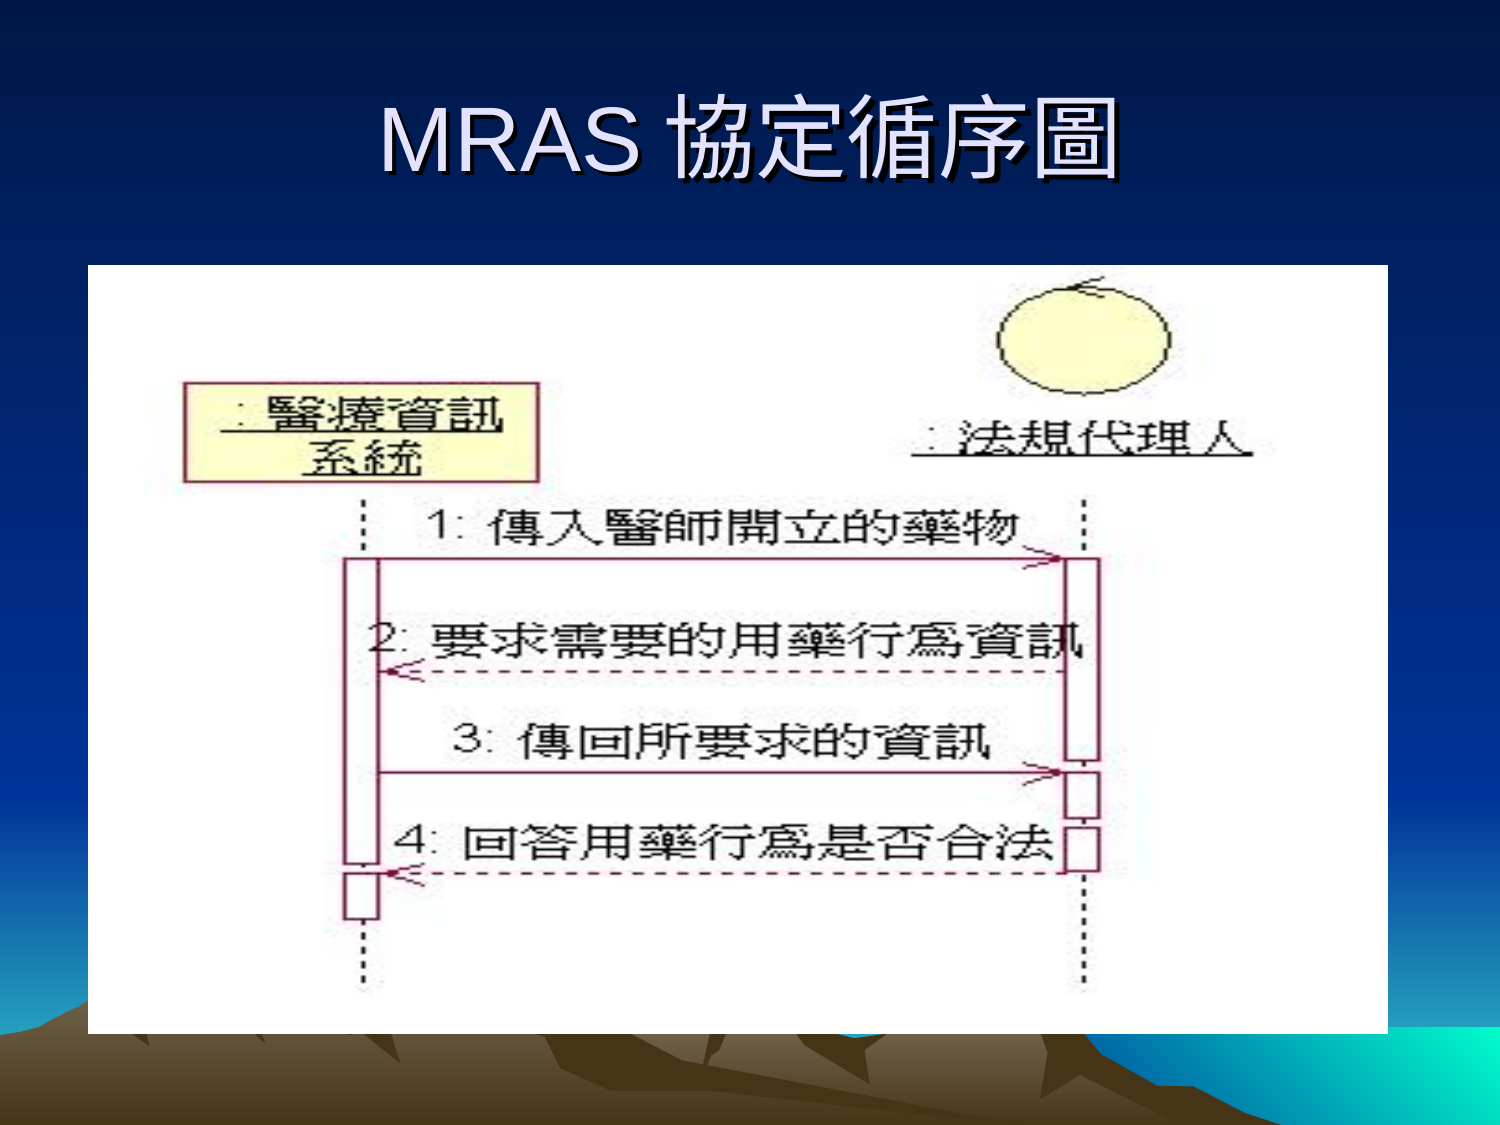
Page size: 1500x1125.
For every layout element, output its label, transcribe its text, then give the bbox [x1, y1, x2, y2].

picture [88, 265, 1388, 1034]
title MRAS協定循序圖 [75, 20, 1426, 242]
